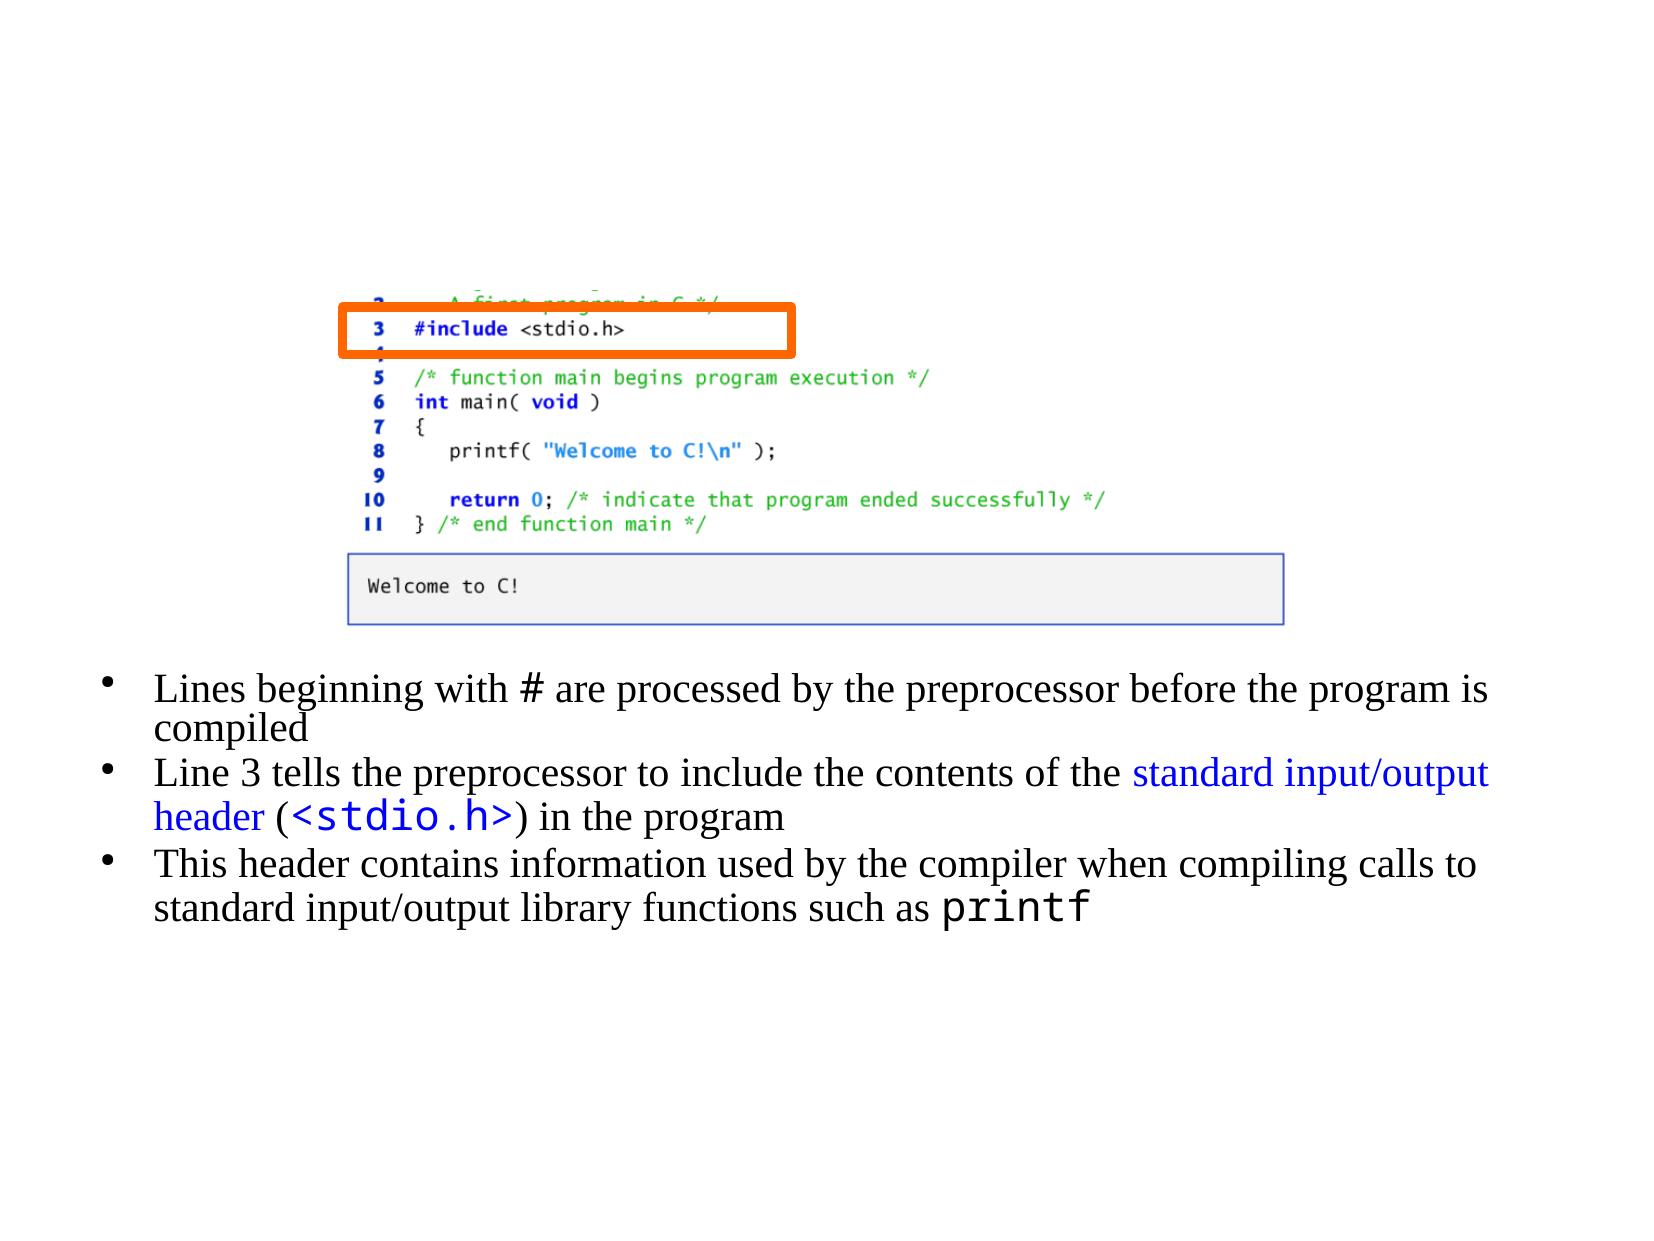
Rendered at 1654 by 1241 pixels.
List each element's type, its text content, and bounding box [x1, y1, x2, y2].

picture [327, 290, 1326, 634]
list Lines beginning with # are processed by the preprocessor before the program is compiled Line 3 tells the preprocessor to include the contents of the standard input/output header (<stdio.h>) in the program This header contains information used by the compiler when compiling calls to standard input/output library functions such as printf [82, 665, 1571, 1009]
